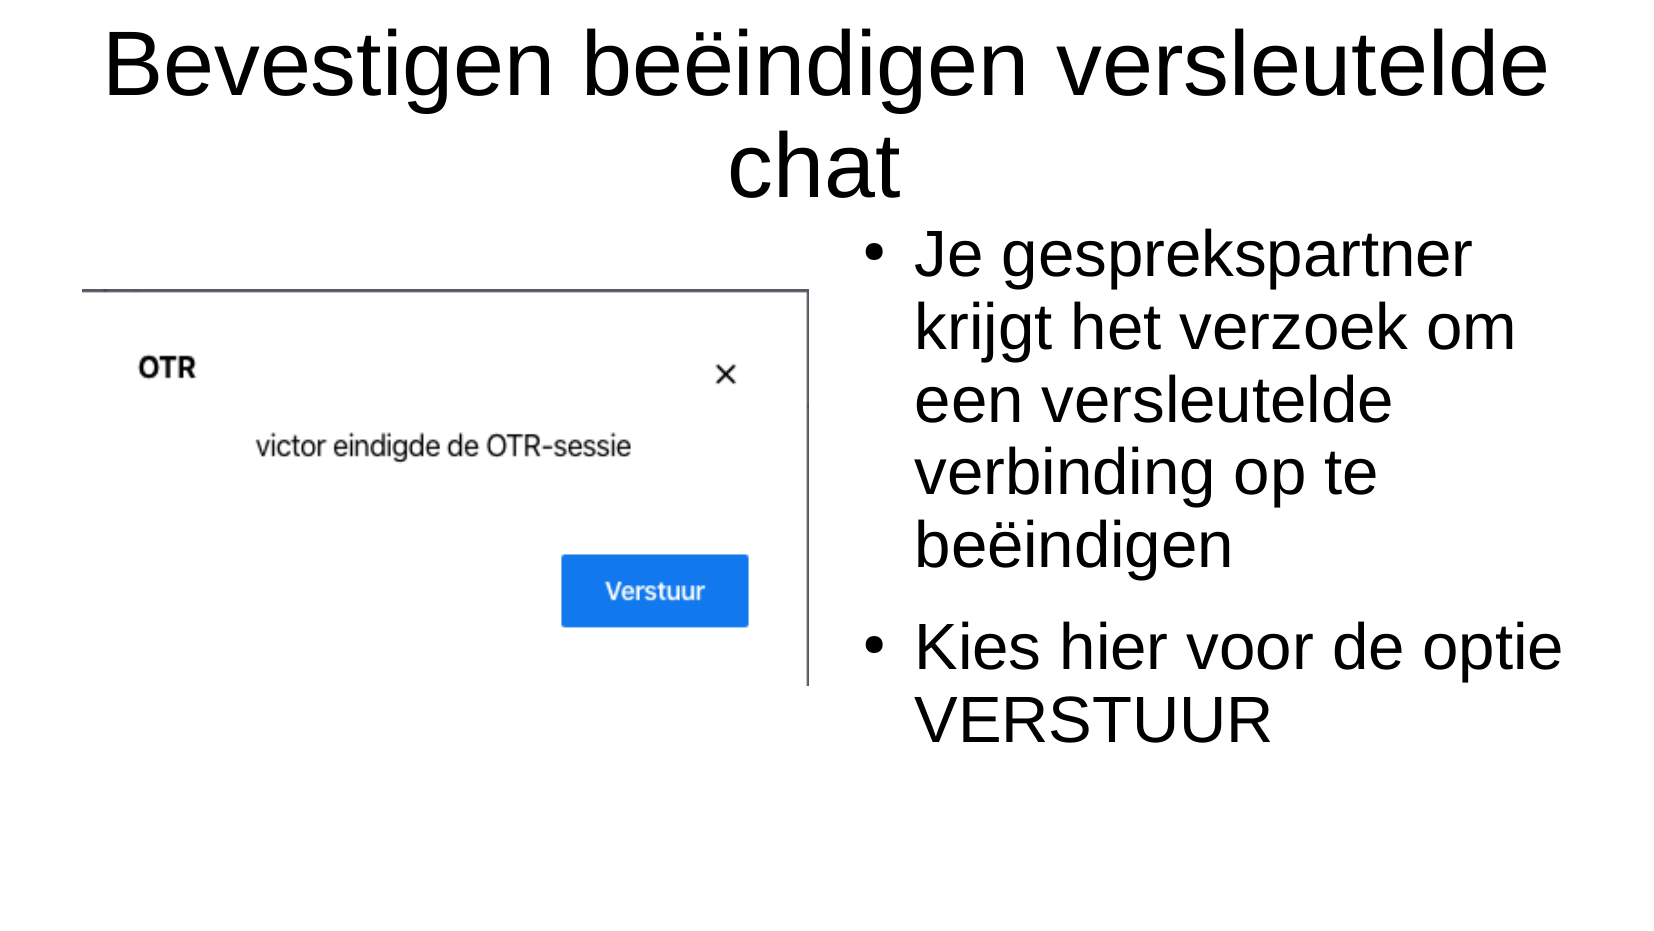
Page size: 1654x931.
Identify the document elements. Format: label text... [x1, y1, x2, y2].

list Je gesprekspartner krijgt het verzoek om een versleutelde verbinding op te beëindigen Kies hier voor de optie VERSTUUR [845, 217, 1572, 758]
title Bevestigen beëindigen versleutelde chat [82, 12, 1571, 218]
picture [82, 289, 809, 686]
